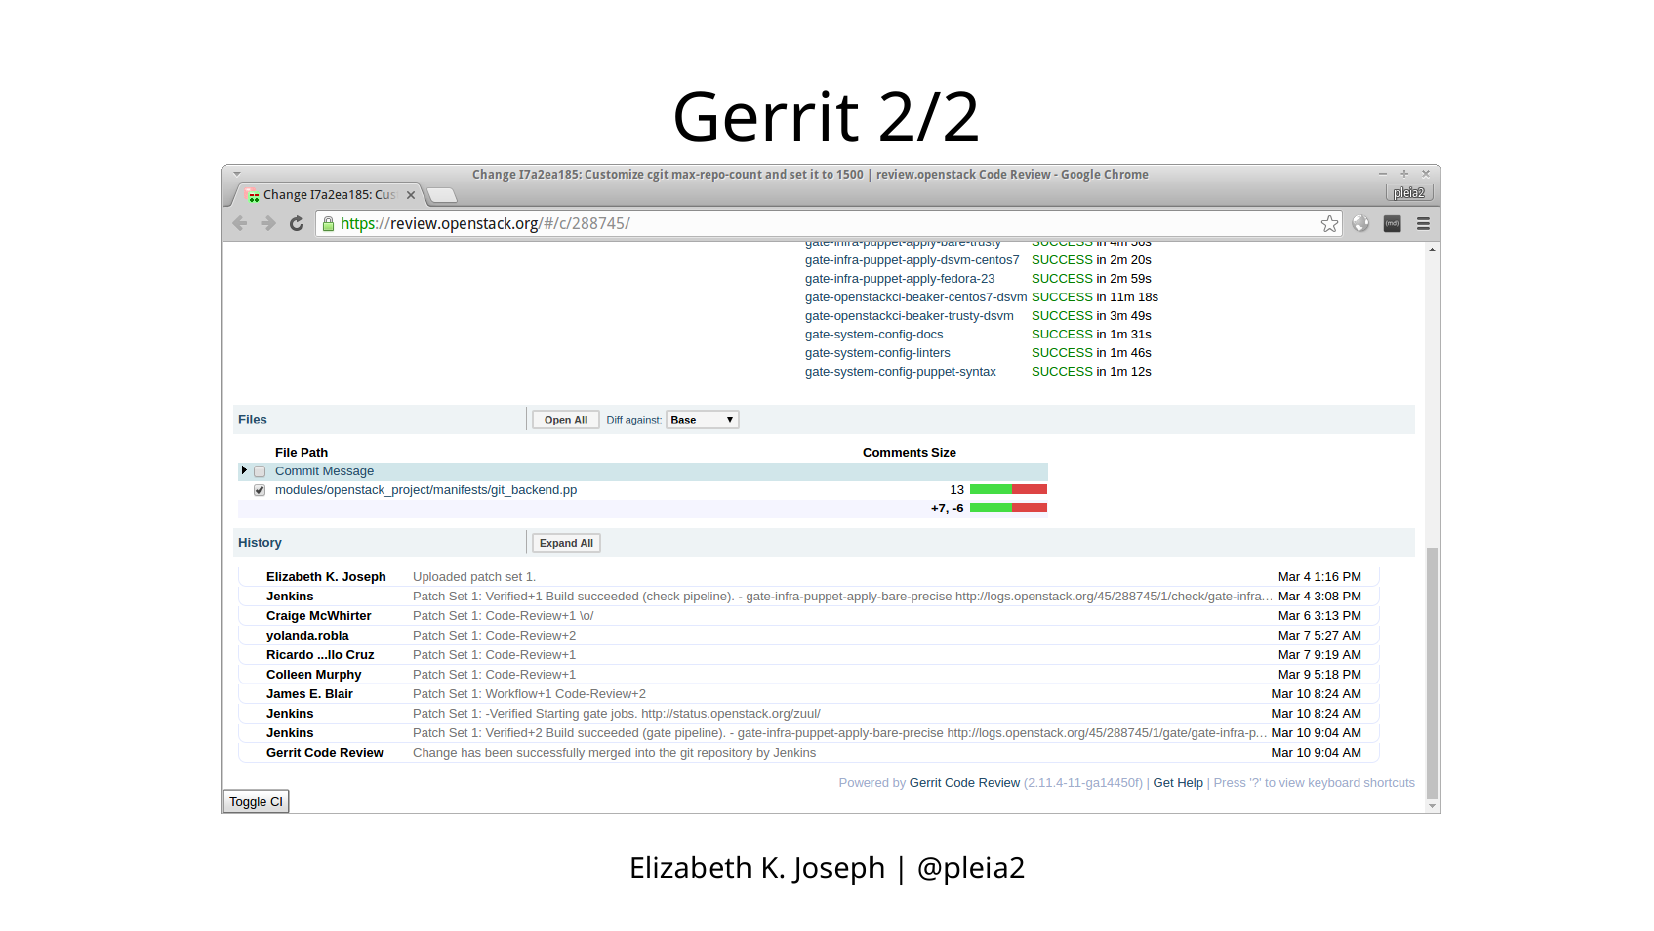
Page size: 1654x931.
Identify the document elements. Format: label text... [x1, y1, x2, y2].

picture [221, 164, 1441, 814]
title Gerrit 2/2 [82, 37, 1571, 193]
